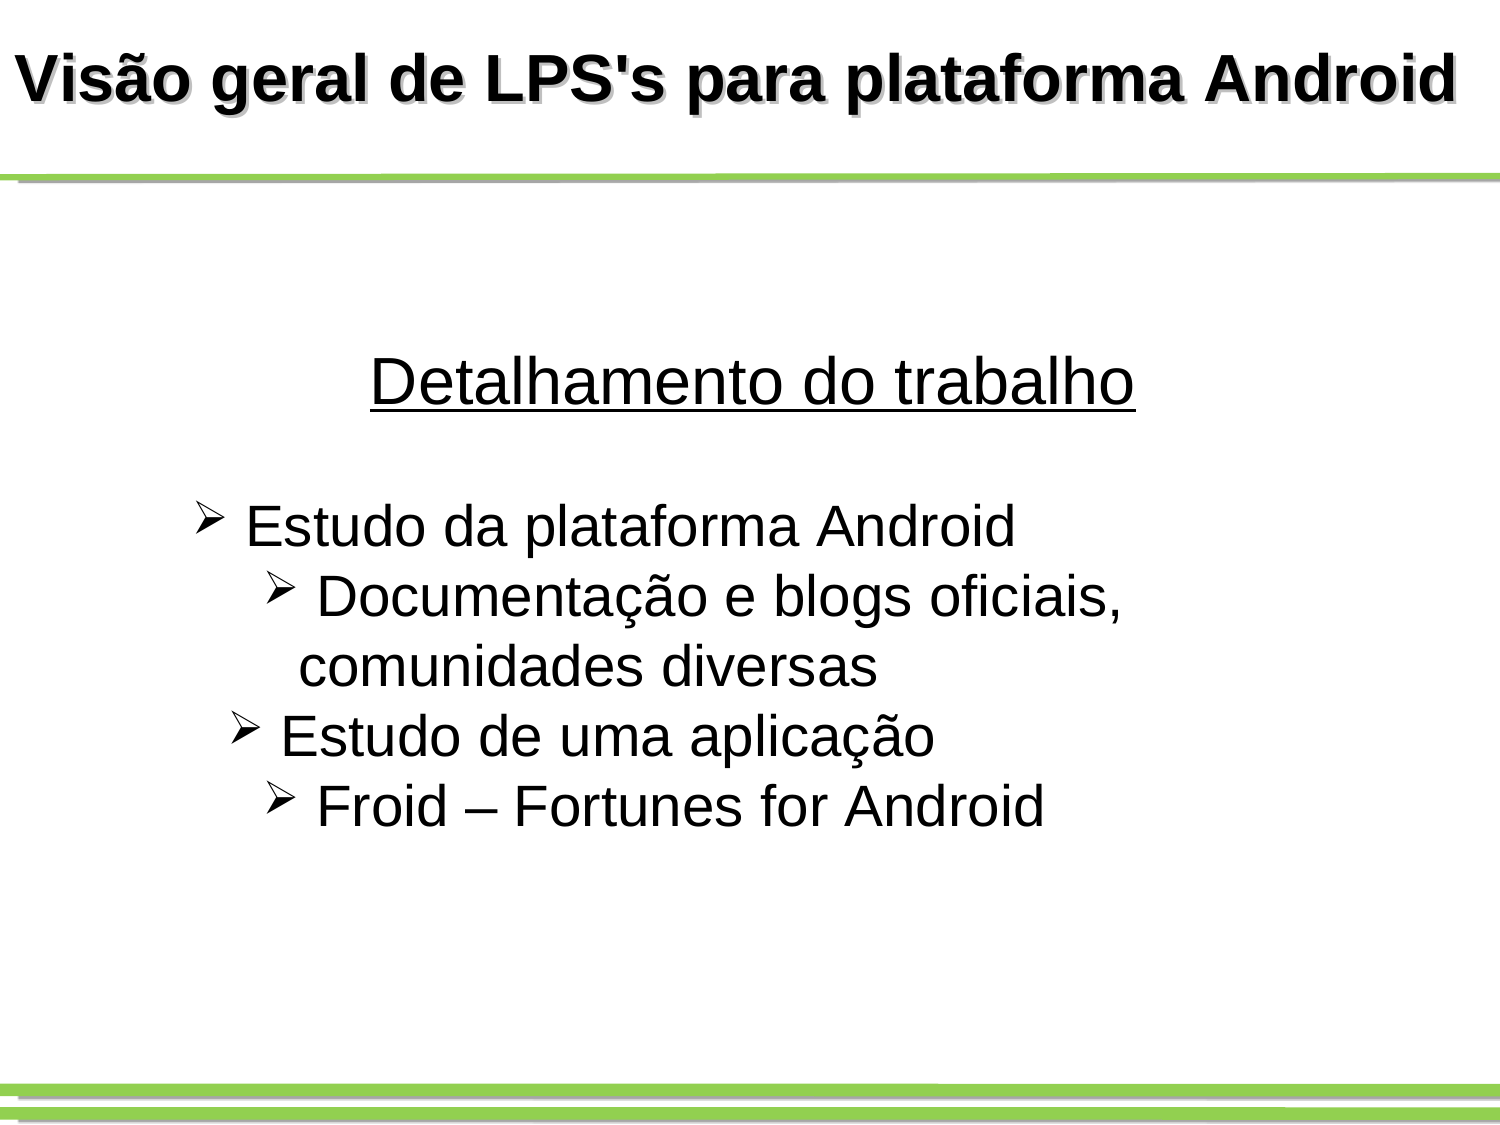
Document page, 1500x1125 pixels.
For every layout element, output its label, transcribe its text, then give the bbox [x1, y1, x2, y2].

text_box Detalhamento do trabalho Estudo da plataforma Android Documentação e blogs oficiais, comunidades diversas Estudo de uma aplicação Froid – Fortunes for Android [177, 330, 1329, 846]
text_box Visão geral de LPS's para plataforma Android [0, 0, 1500, 178]
